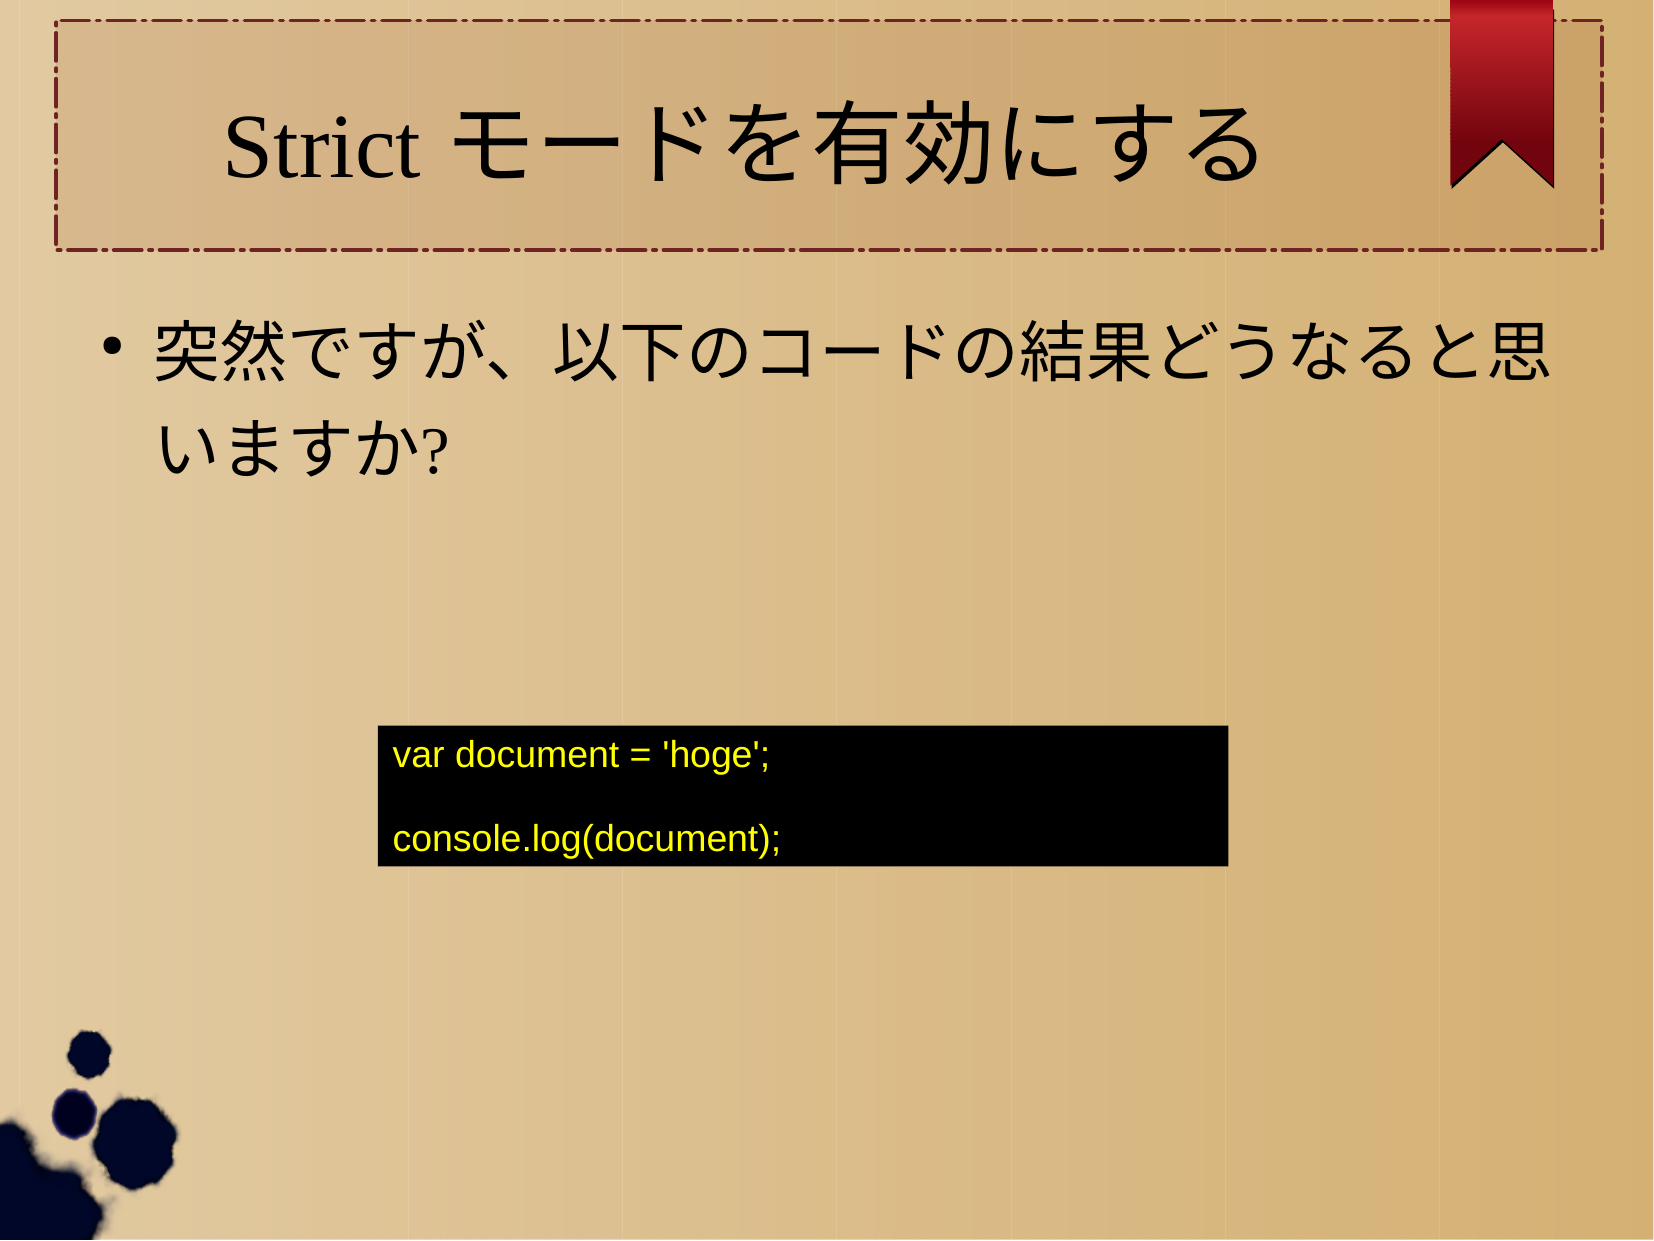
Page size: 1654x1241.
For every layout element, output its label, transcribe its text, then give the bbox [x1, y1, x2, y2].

title Strict モードを有効にする [82, 47, 1412, 229]
list 突然ですが、以下のコードの結果どうなると思いますか? [82, 299, 1571, 1019]
text_box var document = 'hoge'; console.log(document); [377, 725, 1229, 863]
